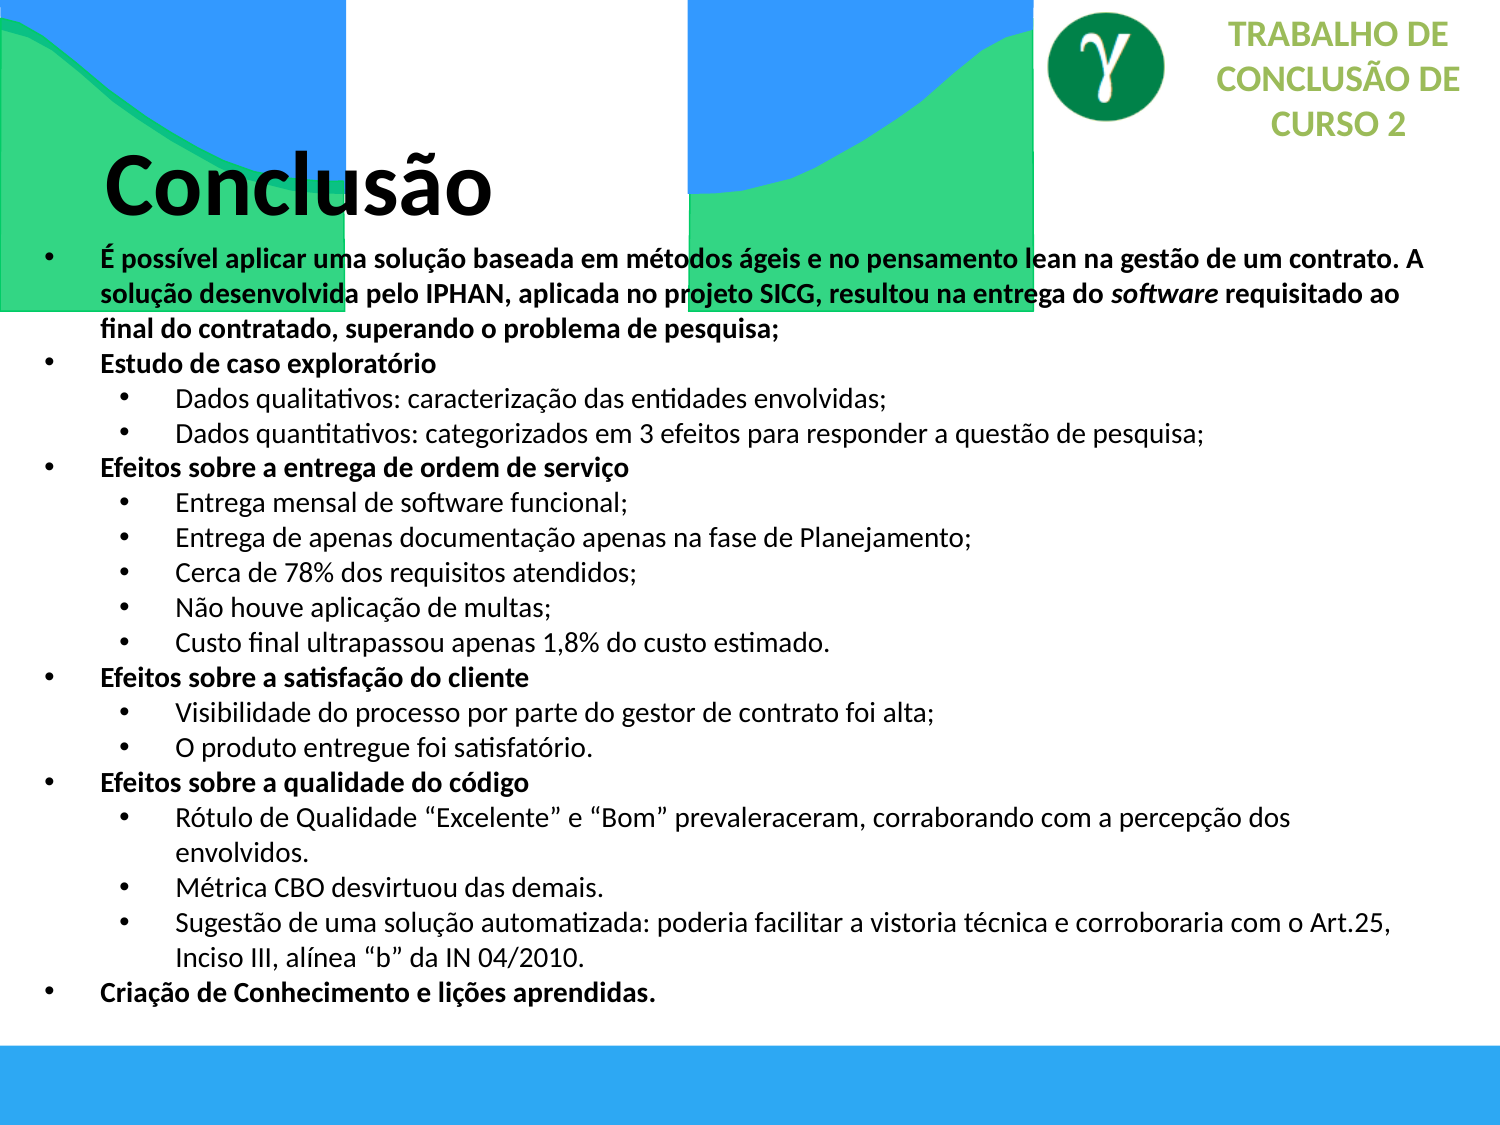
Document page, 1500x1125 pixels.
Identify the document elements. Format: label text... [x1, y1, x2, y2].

text_box Conclusão [90, 98, 1366, 231]
text_box [0, 0, 346, 312]
text_box TRABALHO DE CONCLUSÃO DE CURSO 2 [1178, 1, 1500, 197]
picture [1033, 0, 1178, 98]
text_box É possível aplicar uma solução baseada em métodos ágeis e no pensamento lean na gestão de um contrato. A solução desenvolvida pelo IPHAN, aplicada no projeto SICG, resultou na entrega do software requisitado ao final do contratado, superando o problema de pesquisa; Estudo de caso exploratório Dados qualitativos: caracterização das entidades envolvidas; Dados quantitativos: categorizados em 3 efeitos para responder a questão de pesquisa; Efeitos sobre a entrega de ordem de serviço Entrega mensal de software funcional; Entrega de apenas documentação apenas na fase de Planejamento; Cerca de 78% dos requisitos atendidos; Não houve aplicação de multas; Custo final ultrapassou apenas 1,8% do custo estimado. Efeitos sobre a satisfação do cliente Visibilidade do processo por parte do gestor de contrato foi alta; O produto entregue foi satisfatório. Efeitos sobre a qualidade do código Rótulo de Qualidade “Excelente” e “Bom” prevaleraceram, corraborando com a percepção dos envolvidos. Métrica CBO desvirtuou das demais. Sugestão de uma solução automatizada: poderia facilitar a vistoria técnica e corroboraria com o Art.25, Inciso III, alínea “b” da IN 04/2010. Criação de Conhecimento e lições aprendidas. [29, 231, 1447, 1016]
text_box [688, 0, 1033, 98]
text_box [0, 1045, 1500, 1125]
